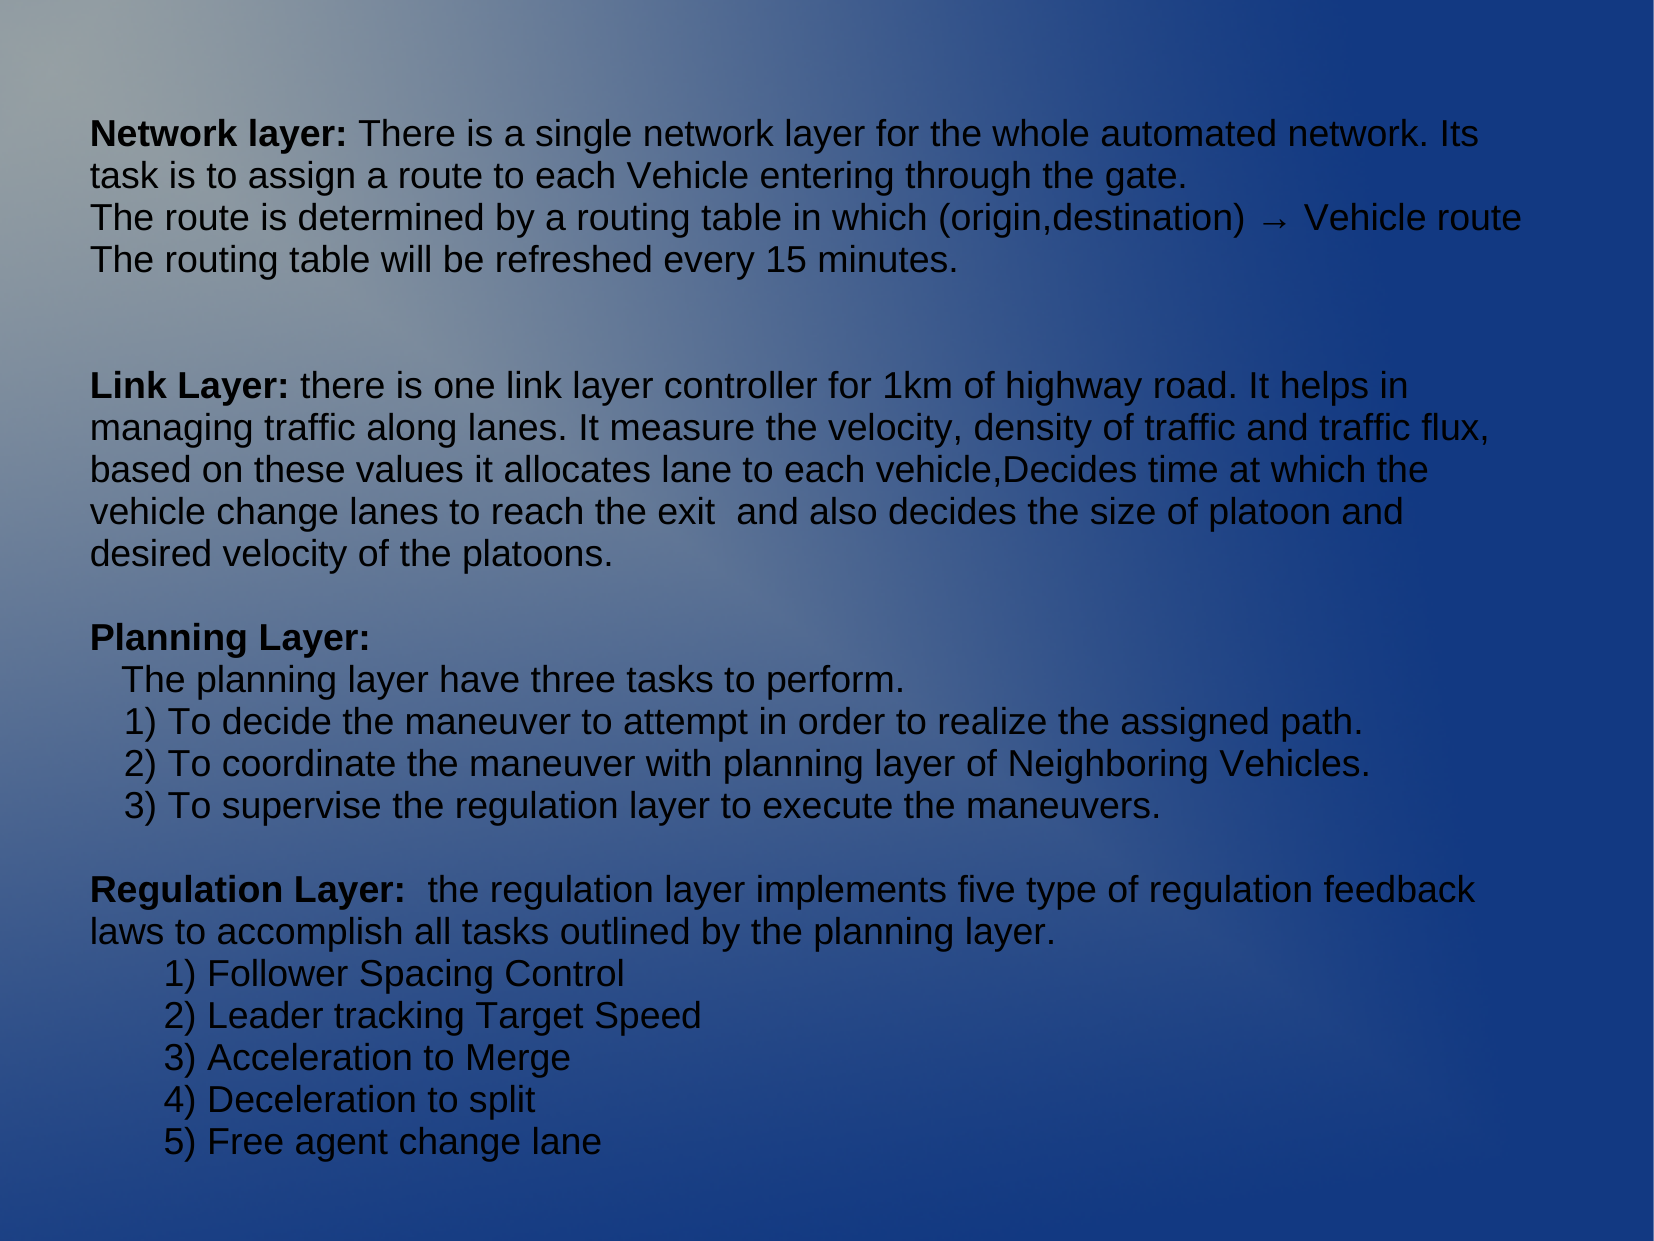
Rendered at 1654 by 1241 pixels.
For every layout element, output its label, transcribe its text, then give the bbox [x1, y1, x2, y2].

picture [0, 0, 1654, 1241]
text_box Network layer: There is a single network layer for the whole automated network. Its task is to assign a route to each Vehicle entering through the gate. The route is determined by a routing table in which (origin,destination) → Vehicle route The routing table will be refreshed every 15 minutes. Link Layer: there is one link layer controller for 1km of highway road. It helps in managing traffic along lanes. It measure the velocity, density of traffic and traffic flux, based on these values it allocates lane to each vehicle,Decides time at which the vehicle change lanes to reach the exit and also decides the size of platoon and desired velocity of the platoons. Planning Layer: The planning layer have three tasks to perform. 1) To decide the maneuver to attempt in order to realize the assigned path. 2) To coordinate the maneuver with planning layer of Neighboring Vehicles. 3) To supervise the regulation layer to execute the maneuvers. Regulation Layer: the regulation layer implements five type of regulation feedback laws to accomplish all tasks outlined by the planning layer. 1) Follower Spacing Control 2) Leader tracking Target Speed 3) Acceleration to Merge 4) Deceleration to split 5) Free agent change lane [75, 105, 1546, 1241]
